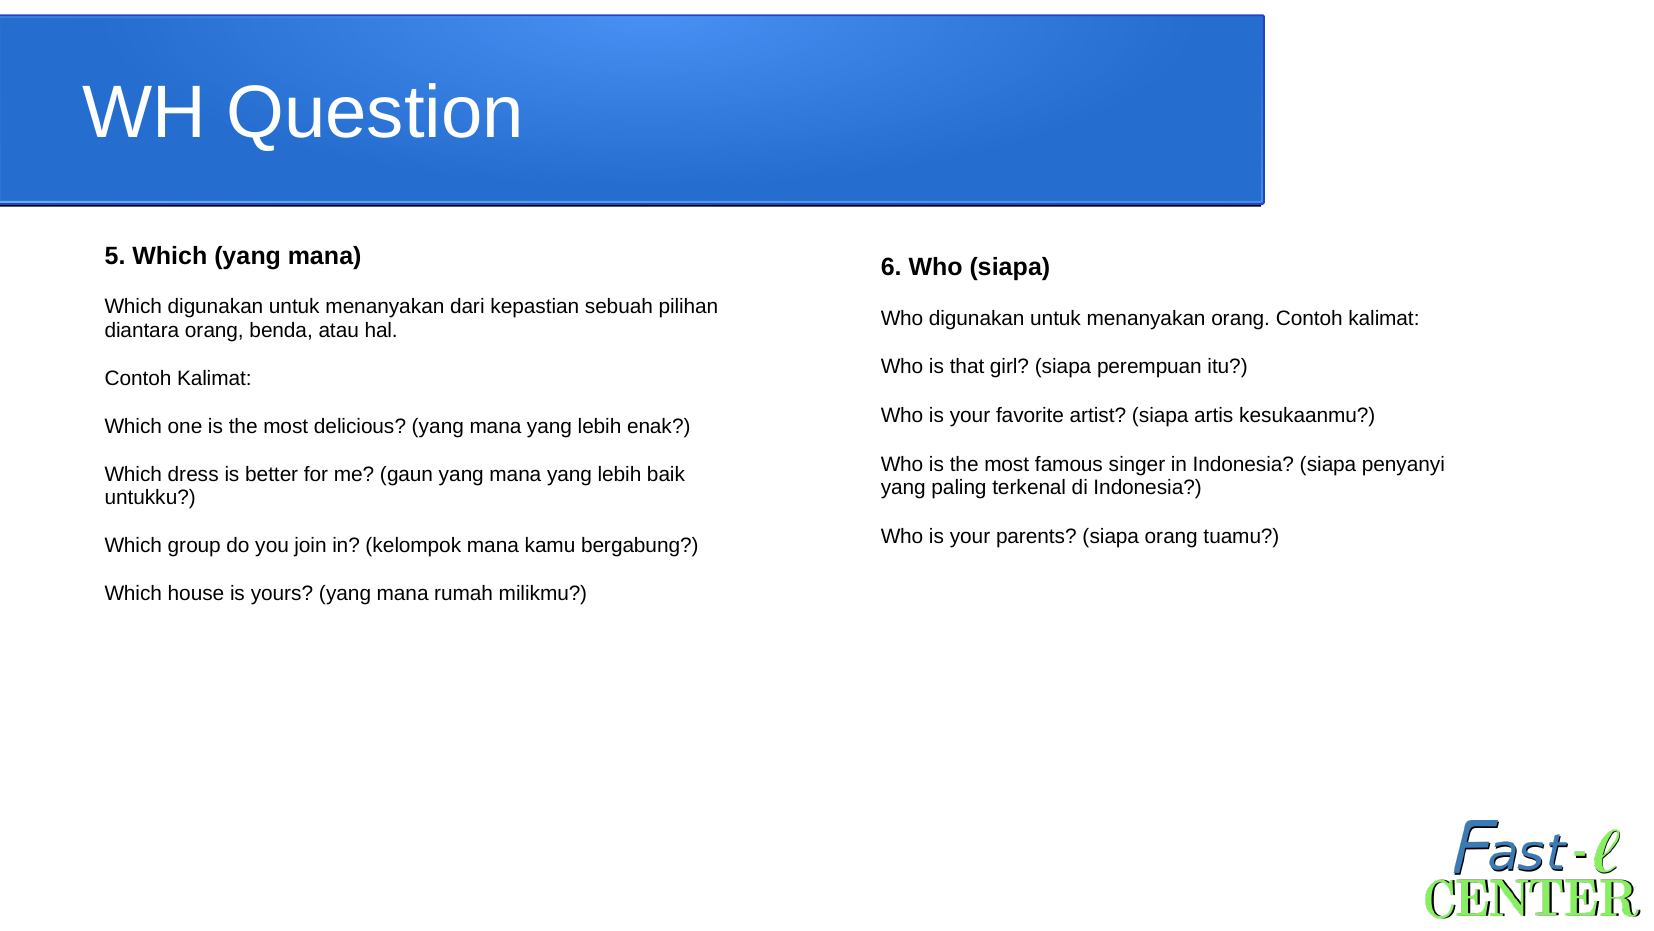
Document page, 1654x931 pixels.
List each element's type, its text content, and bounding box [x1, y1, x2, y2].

picture [1425, 820, 1641, 921]
text_box 5. Which (yang mana) Which digunakan untuk menanyakan dari kepastian sebuah pilihan diantara orang, benda, atau hal. Contoh Kalimat: Which one is the most delicious? (yang mana yang lebih enak?) Which dress is better for me? (gaun yang mana yang lebih baik untukku?) Which group do you join in? (kelompok mana kamu bergabung?) Which house is yours? (yang mana rumah milikmu?) [89, 234, 766, 754]
text_box 6. Who (siapa) Who digunakan untuk menanyakan orang. Contoh kalimat: Who is that girl? (siapa perempuan itu?) Who is your favorite artist? (siapa artis kesukaanmu?) Who is the most famous singer in Indonesia? (siapa penyanyi yang paling terkenal di Indonesia?) Who is your parents? (siapa orang tuamu?) [866, 245, 1492, 556]
title WH Question [82, 35, 1235, 189]
